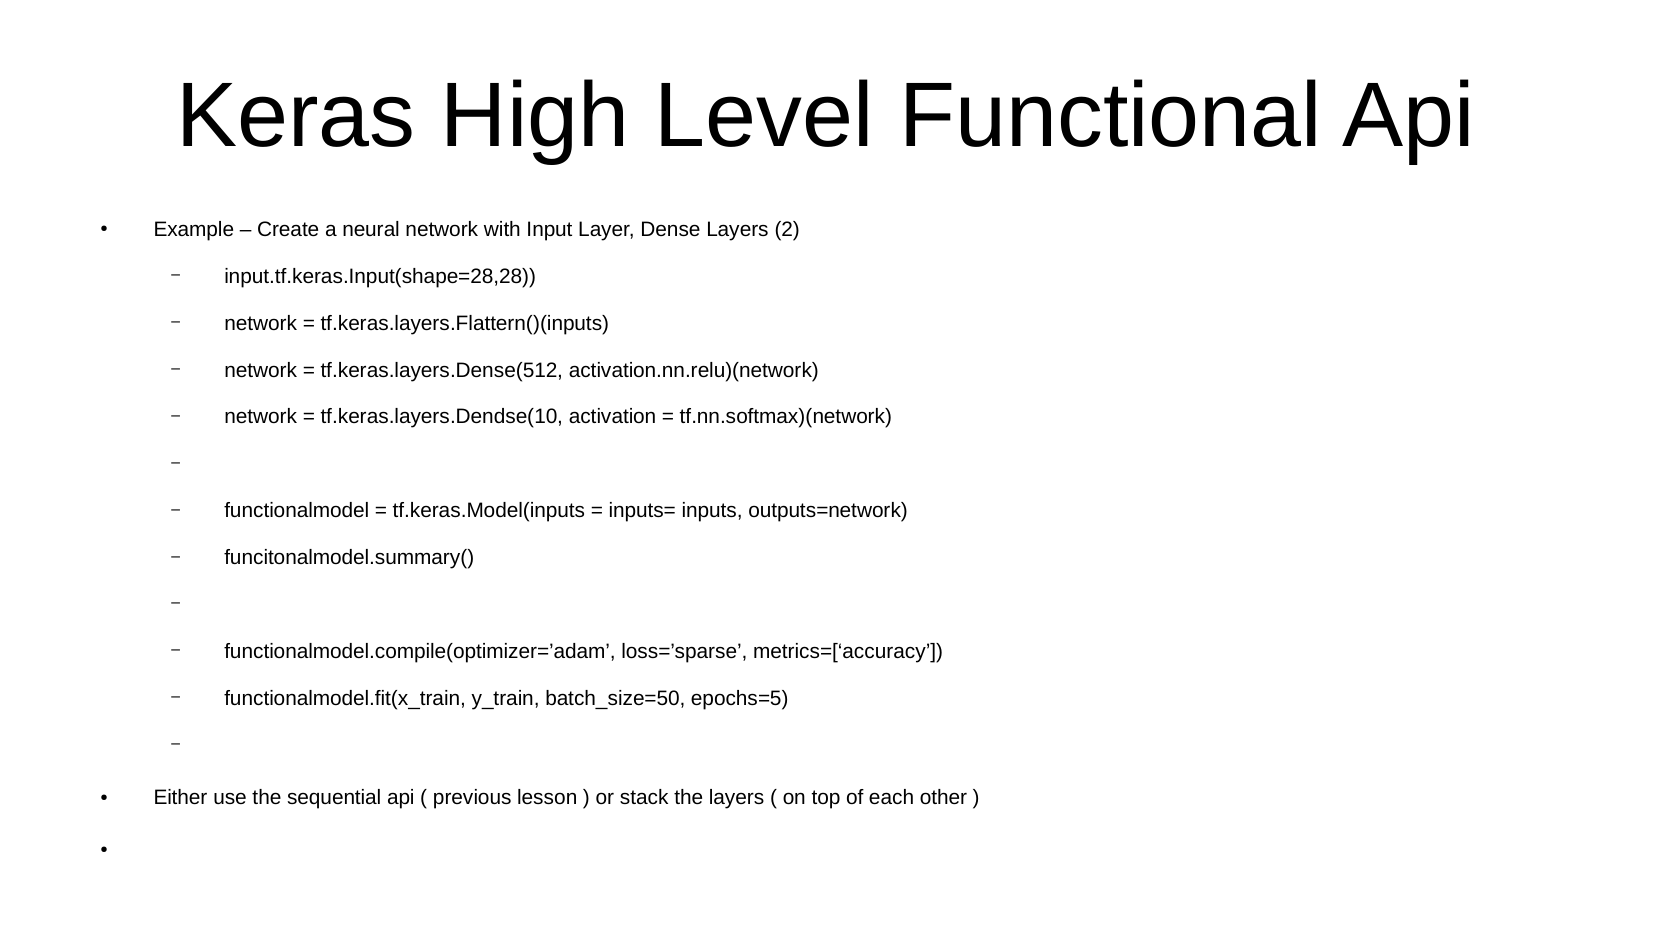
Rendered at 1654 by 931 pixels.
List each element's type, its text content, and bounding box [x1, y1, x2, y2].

title Keras High Level Functional Api [82, 37, 1571, 193]
list Example – Create a neural network with Input Layer, Dense Layers (2) input.tf.keras.Input(shape=28,28)) network = tf.keras.layers.Flattern()(inputs) network = tf.keras.layers.Dense(512, activation.nn.relu)(network) network = tf.keras.layers.Dendse(10, activation = tf.nn.softmax)(network) functionalmodel = tf.keras.Model(inputs = inputs= inputs, outputs=network) funcitonalmodel.summary() functionalmodel.compile(optimizer=’adam’, loss=’sparse’, metrics=[‘accuracy’]) functionalmodel.fit(x_train, y_train, batch_size=50, epochs=5) Either use the sequential api ( previous lesson ) or stack the layers ( on top of each other ) [82, 217, 1606, 886]
